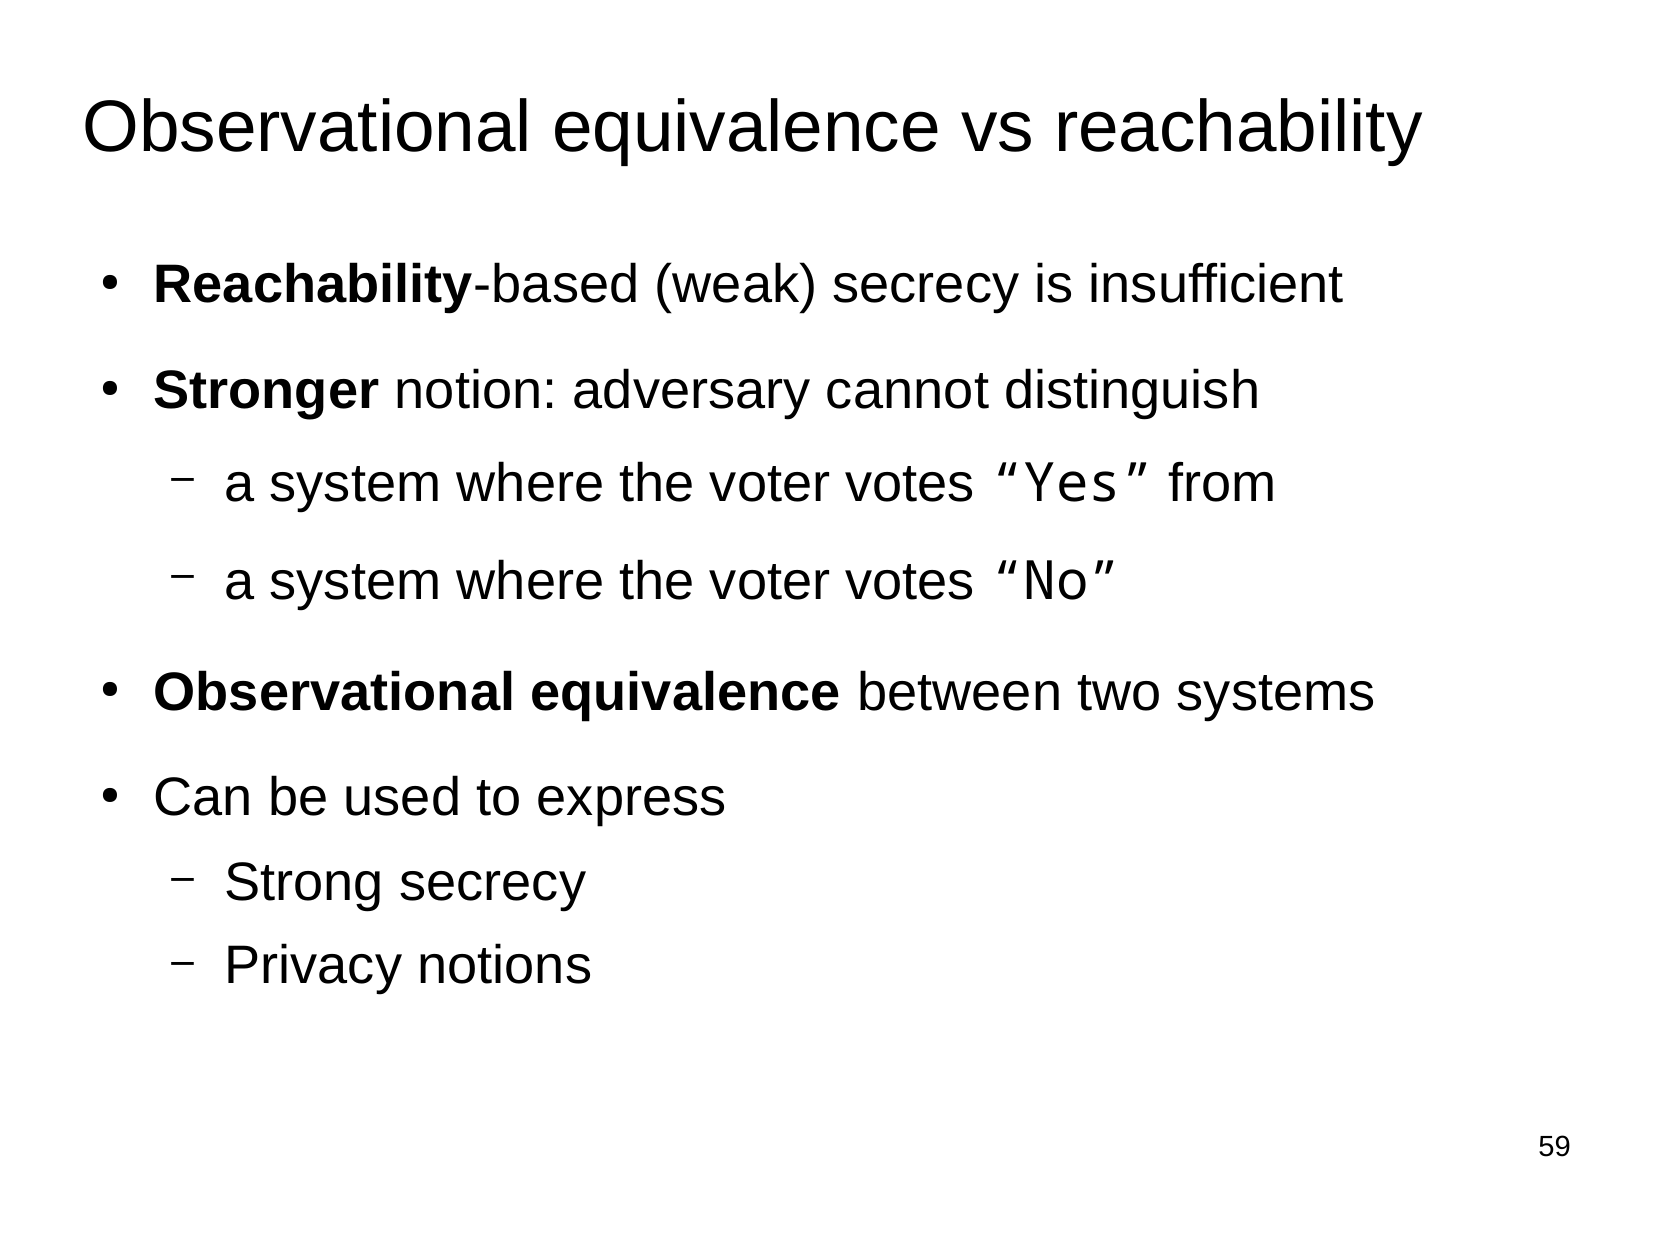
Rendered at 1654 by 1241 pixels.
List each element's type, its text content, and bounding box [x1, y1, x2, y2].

list Reachability-based (weak) secrecy is insufficient Stronger notion: adversary cannot distinguish a system where the voter votes “Yes” from a system where the voter votes “No” Observational equivalence between two systems Can be used to express Strong secrecy Privacy notions [82, 253, 1571, 1118]
title Observational equivalence vs reachability [82, 49, 1571, 204]
